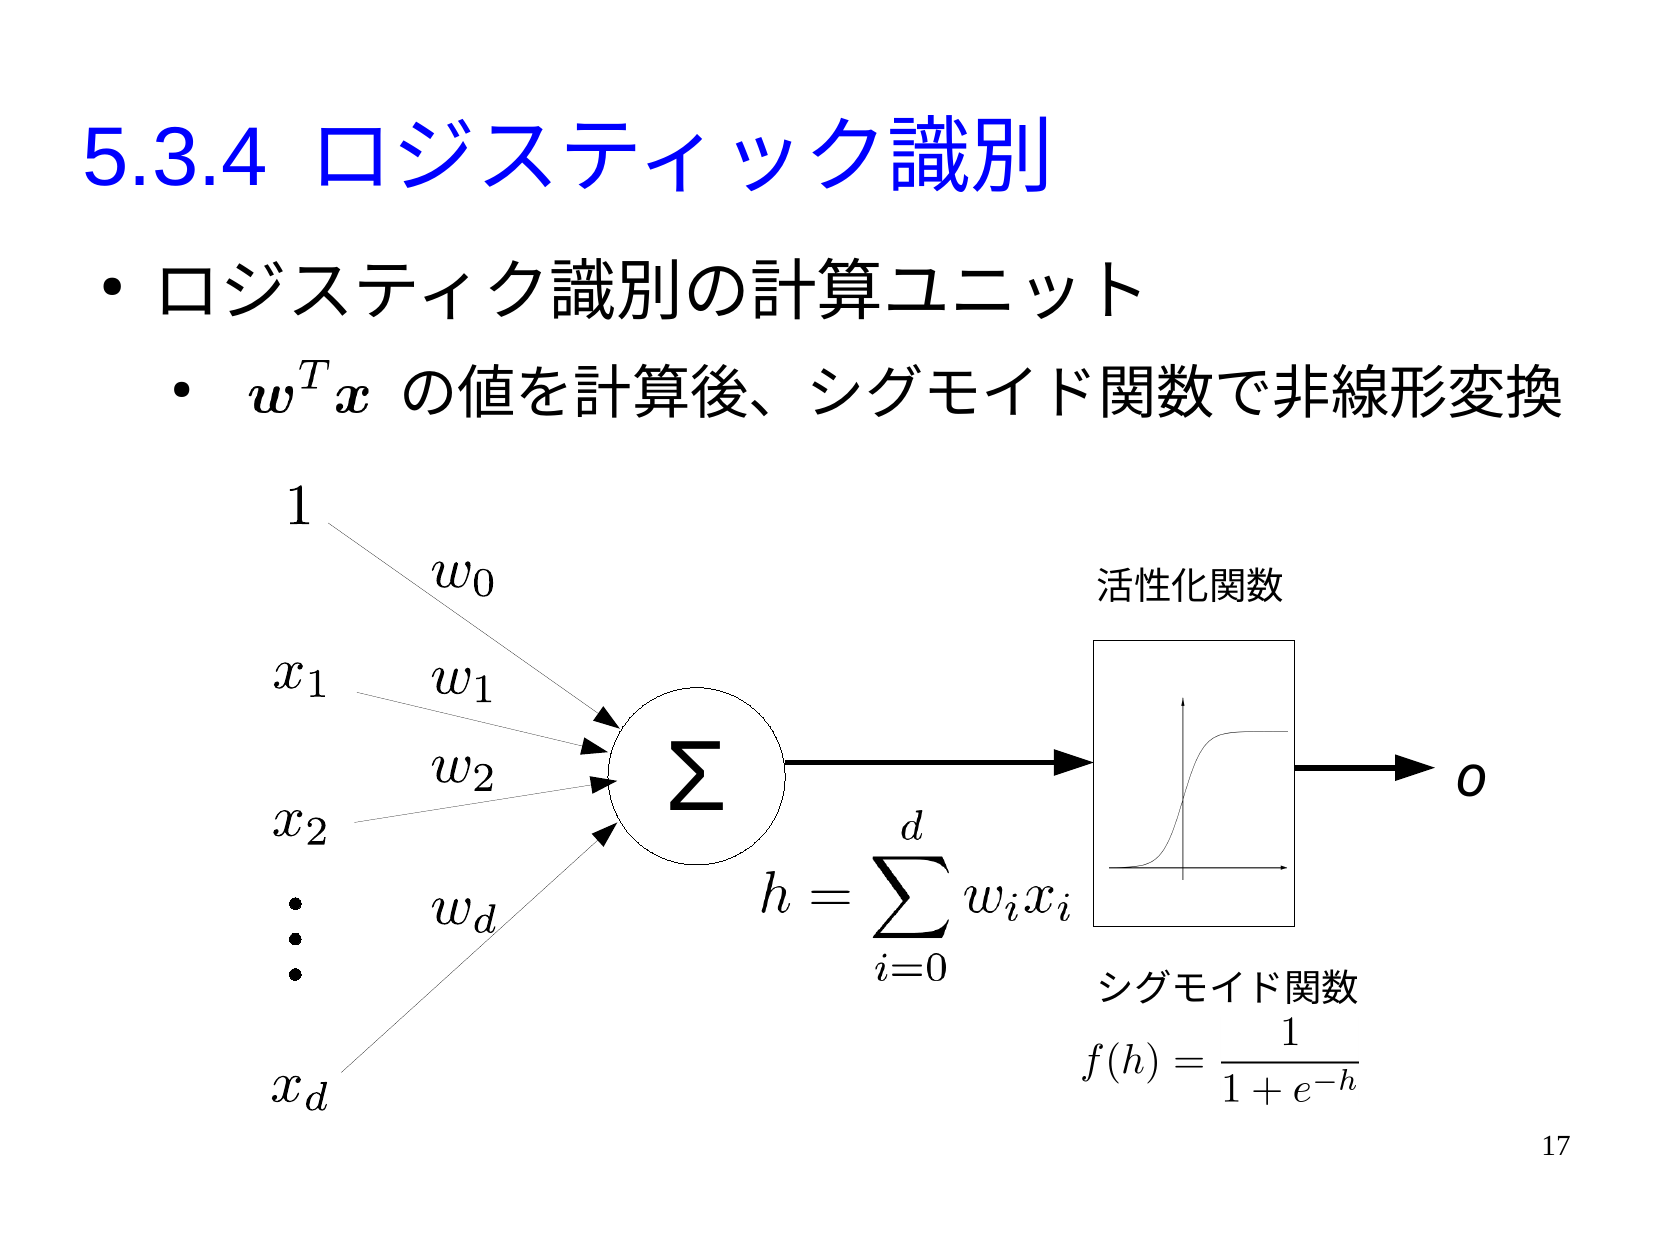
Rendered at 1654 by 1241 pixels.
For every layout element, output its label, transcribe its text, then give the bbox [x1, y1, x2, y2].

picture [248, 360, 369, 413]
picture [1082, 1022, 1359, 1105]
picture [431, 756, 493, 791]
picture [431, 898, 496, 934]
picture [1109, 696, 1288, 880]
text_box シグモイド関数 [1082, 950, 1375, 1022]
title 5.3.4 ロジスティック識別 [82, 49, 1571, 242]
picture [273, 810, 326, 845]
text_box 活性化関数 [1082, 548, 1300, 621]
picture [273, 662, 325, 697]
text_box Σ [607, 687, 786, 865]
text_box o [1440, 726, 1506, 812]
list ロジスティク識別の計算ユニット の値を計算後、シグモイド関数で非線形変換 [82, 242, 1571, 963]
picture [431, 561, 494, 597]
picture [271, 1075, 328, 1111]
text_box [1093, 640, 1295, 927]
picture [289, 485, 310, 525]
text_box [212, 895, 428, 981]
picture [431, 667, 492, 703]
picture [761, 963, 1070, 981]
